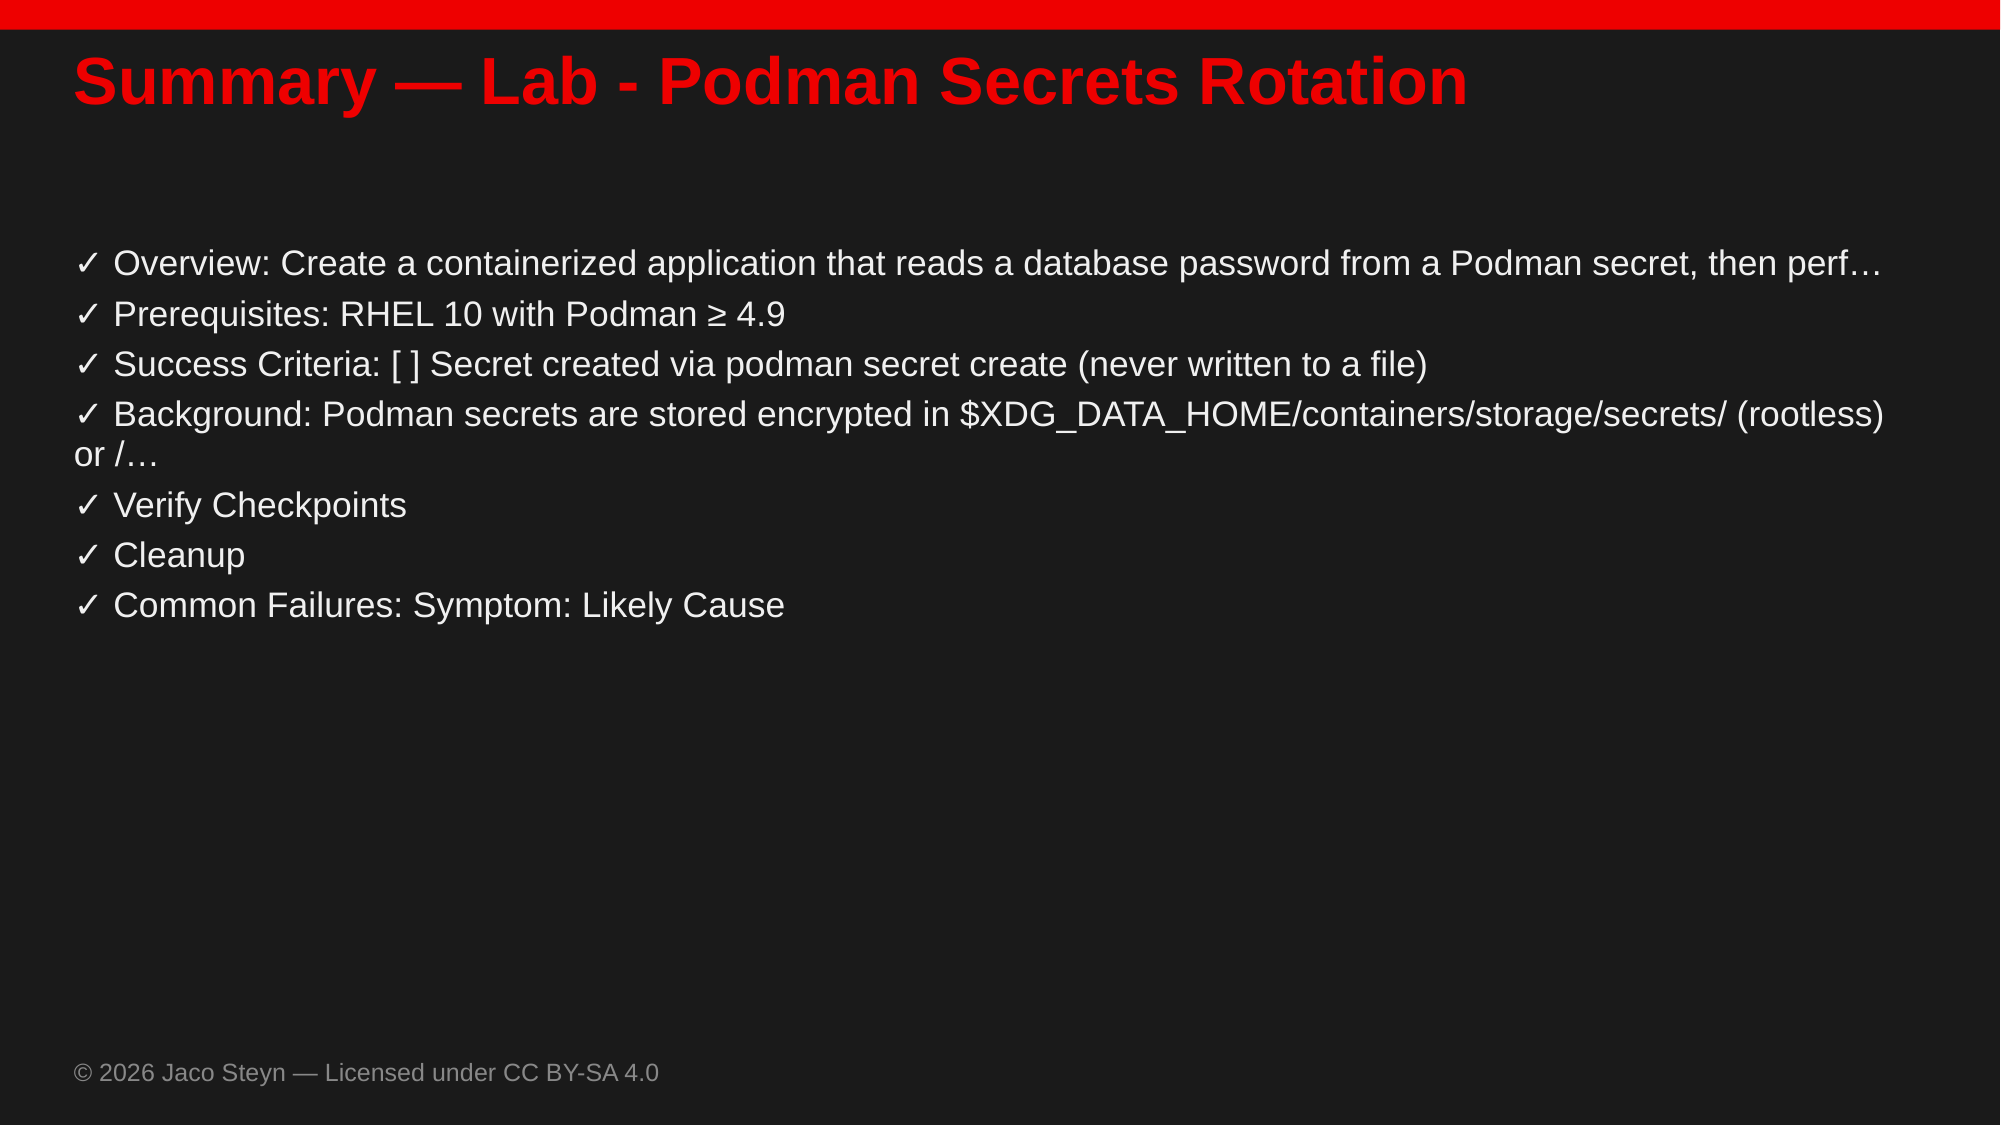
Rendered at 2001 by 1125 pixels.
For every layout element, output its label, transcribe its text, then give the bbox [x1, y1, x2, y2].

text_box ✓ Overview: Create a containerized application that reads a database password from a Podman secret, then perf… ✓ Prerequisites: RHEL 10 with Podman ≥ 4.9 ✓ Success Criteria: [ ] Secret created via podman secret create (never written to a file) ✓ Background: Podman secrets are stored encrypted in $XDG_DATA_HOME/containers/storage/secrets/ (rootless) or /… ✓ Verify Checkpoints ✓ Cleanup ✓ Common Failures: Symptom: Likely Cause [59, 236, 1942, 1037]
text_box Summary — Lab - Podman Secrets Rotation [59, 36, 1942, 208]
text_box © 2026 Jaco Steyn — Licensed under CC BY-SA 4.0 [59, 1051, 1942, 1093]
text_box [0, 0, 2001, 30]
